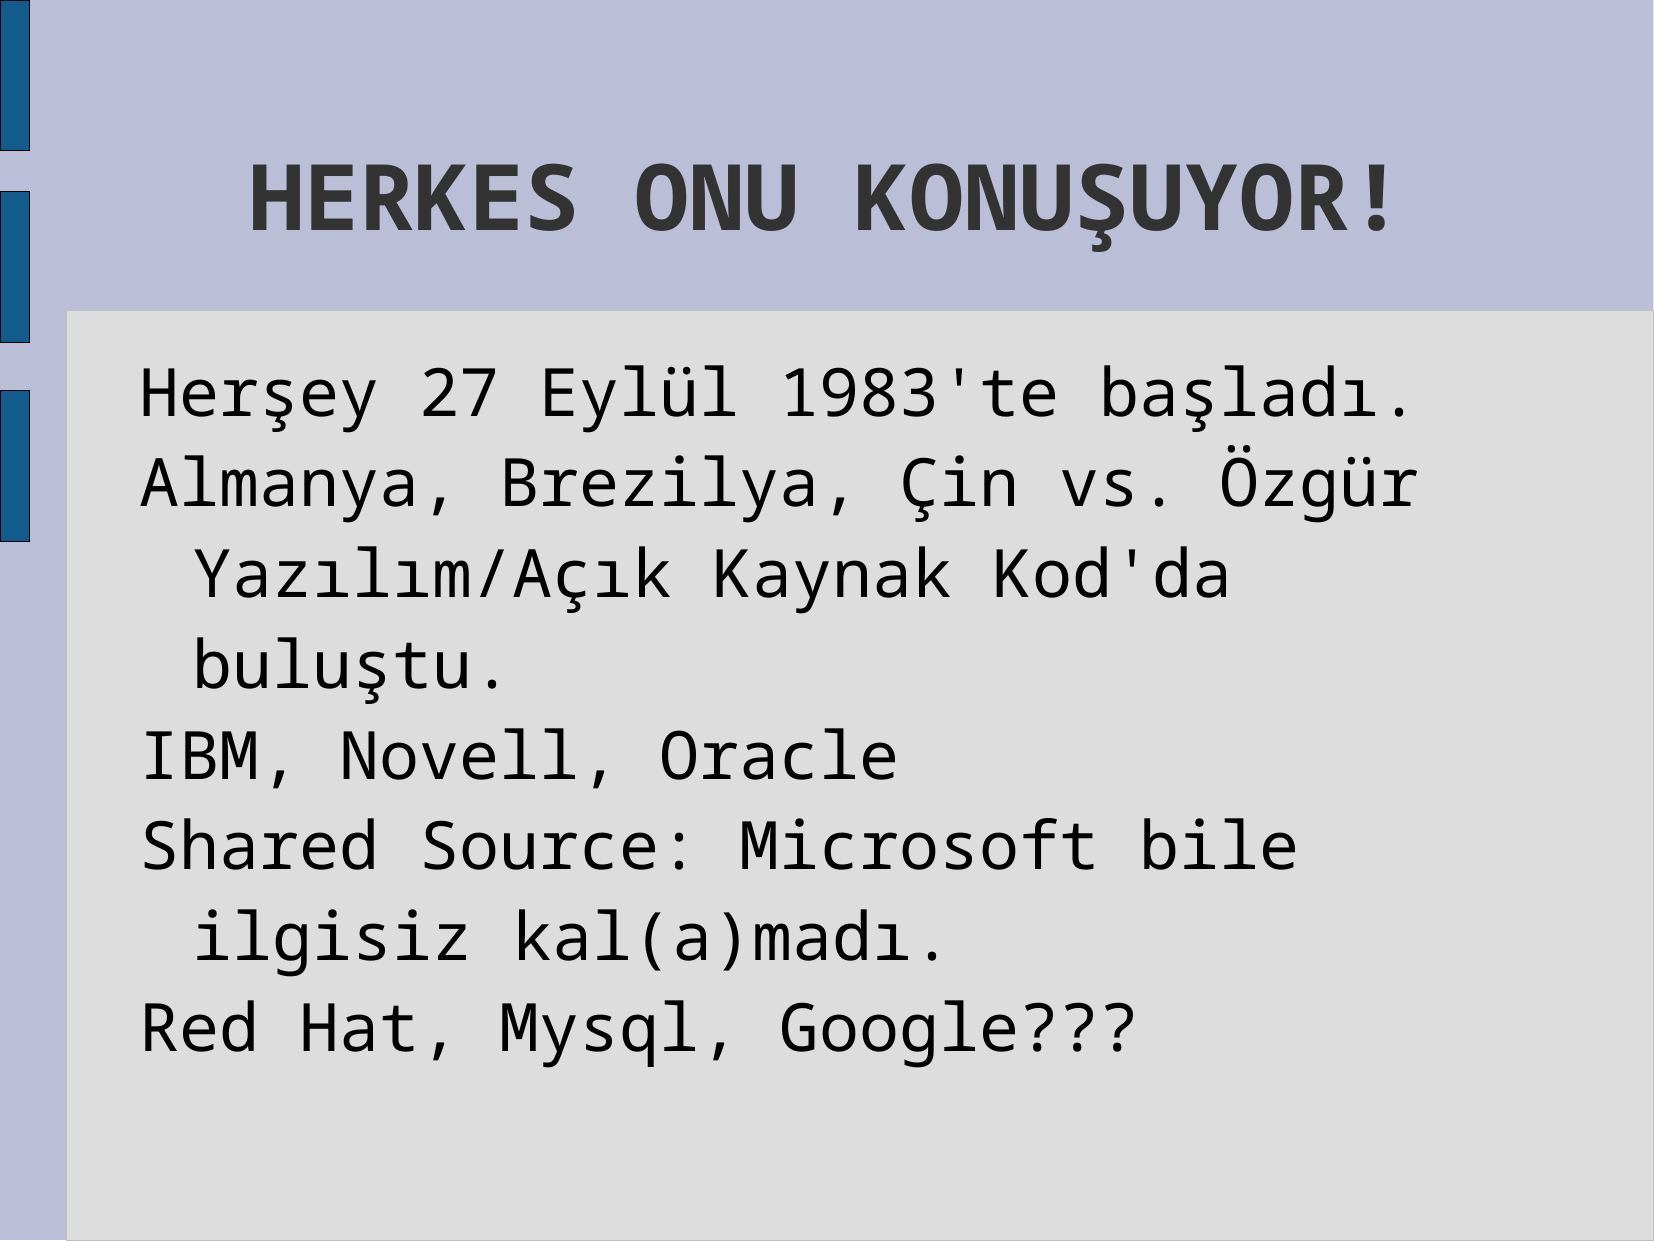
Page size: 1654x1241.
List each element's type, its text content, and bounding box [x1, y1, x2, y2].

title HERKES ONU KONUŞUYOR! [121, 91, 1534, 299]
list Herşey 27 Eylül 1983'te başladı. Almanya, Brezilya, Çin vs. Özgür Yazılım/Açık Kaynak Kod'da buluştu. IBM, Novell, Oracle Shared Source: Microsoft bile ilgisiz kal(a)madı. Red Hat, Mysql, Google??? [121, 344, 1534, 1127]
